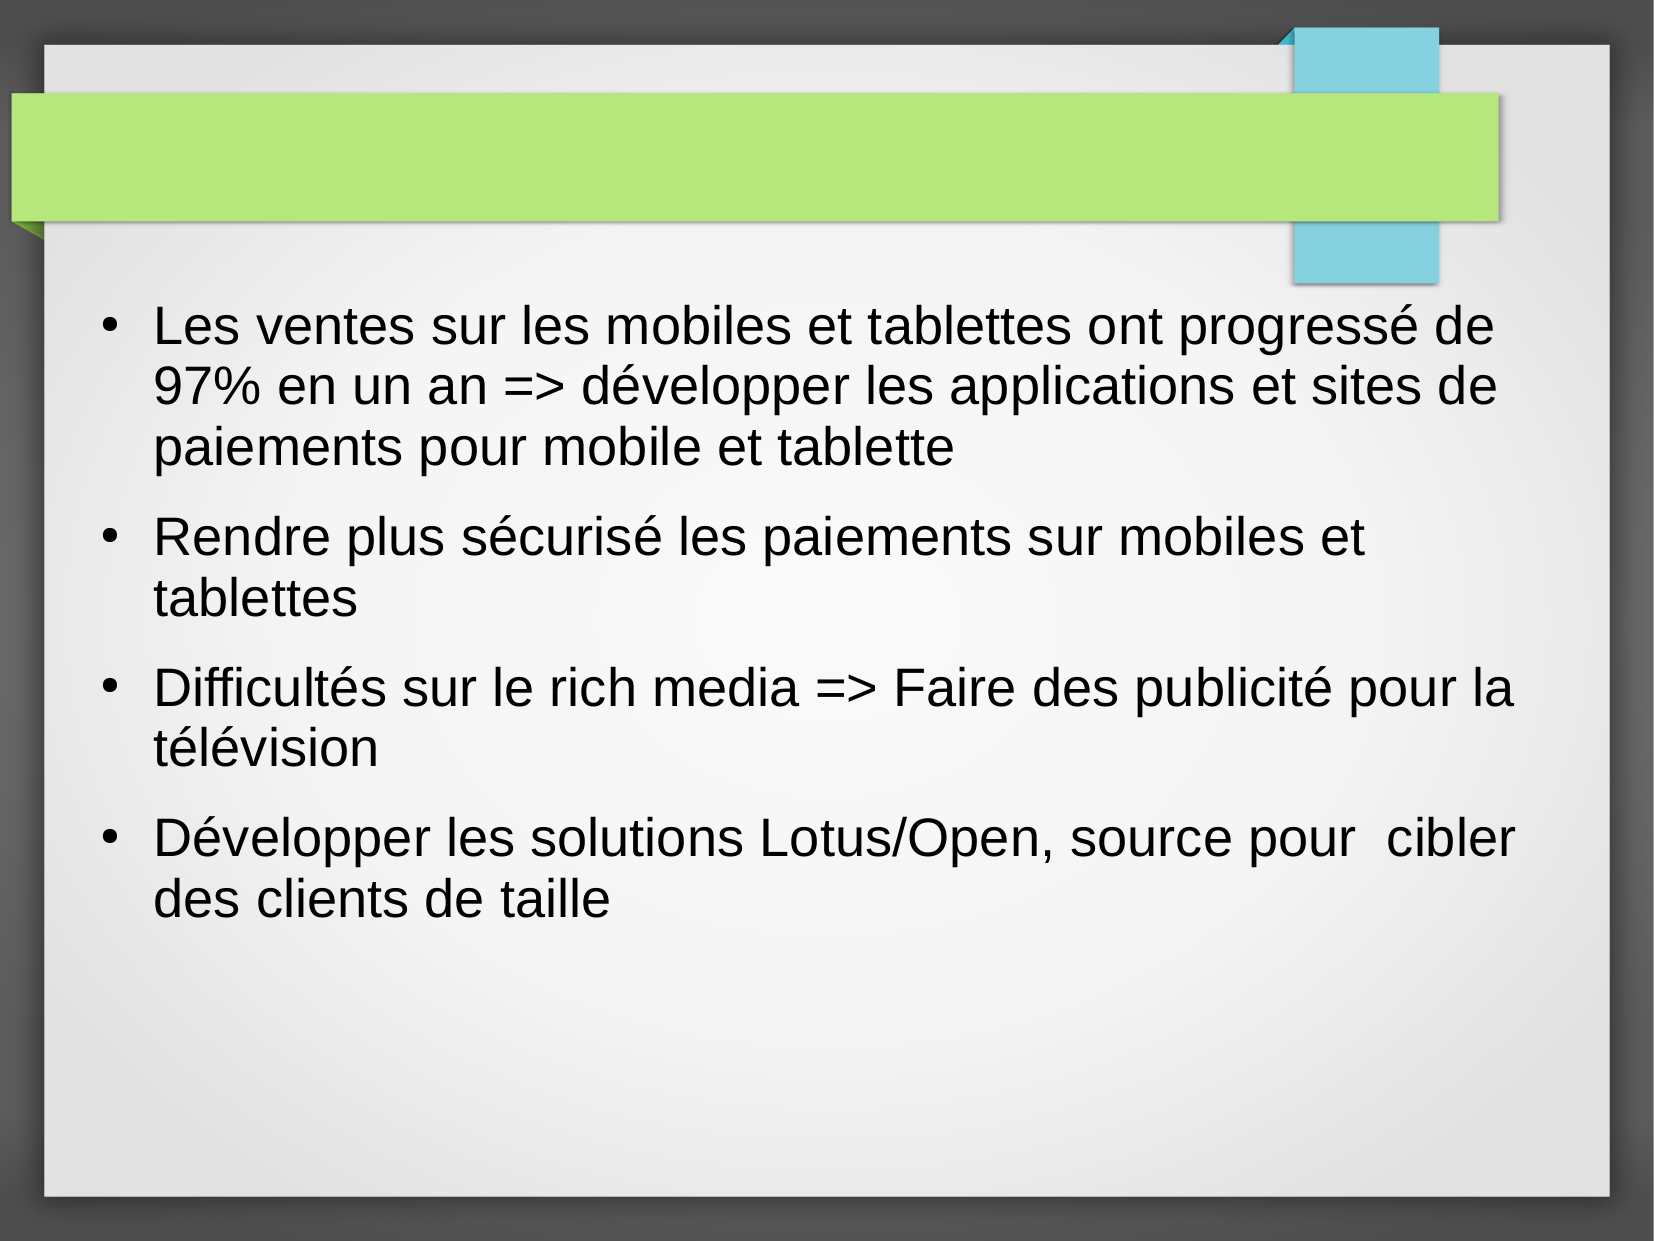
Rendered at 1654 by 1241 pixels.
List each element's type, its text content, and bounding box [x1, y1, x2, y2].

picture [0, 0, 1654, 1241]
list Les ventes sur les mobiles et tablettes ont progressé de 97% en un an => développer les applications et sites de paiements pour mobile et tablette Rendre plus sécurisé les paiements sur mobiles et tablettes Difficultés sur le rich media => Faire des publicité pour la télévision Développer les solutions Lotus/Open, source pour cibler des clients de taille [82, 295, 1571, 1015]
